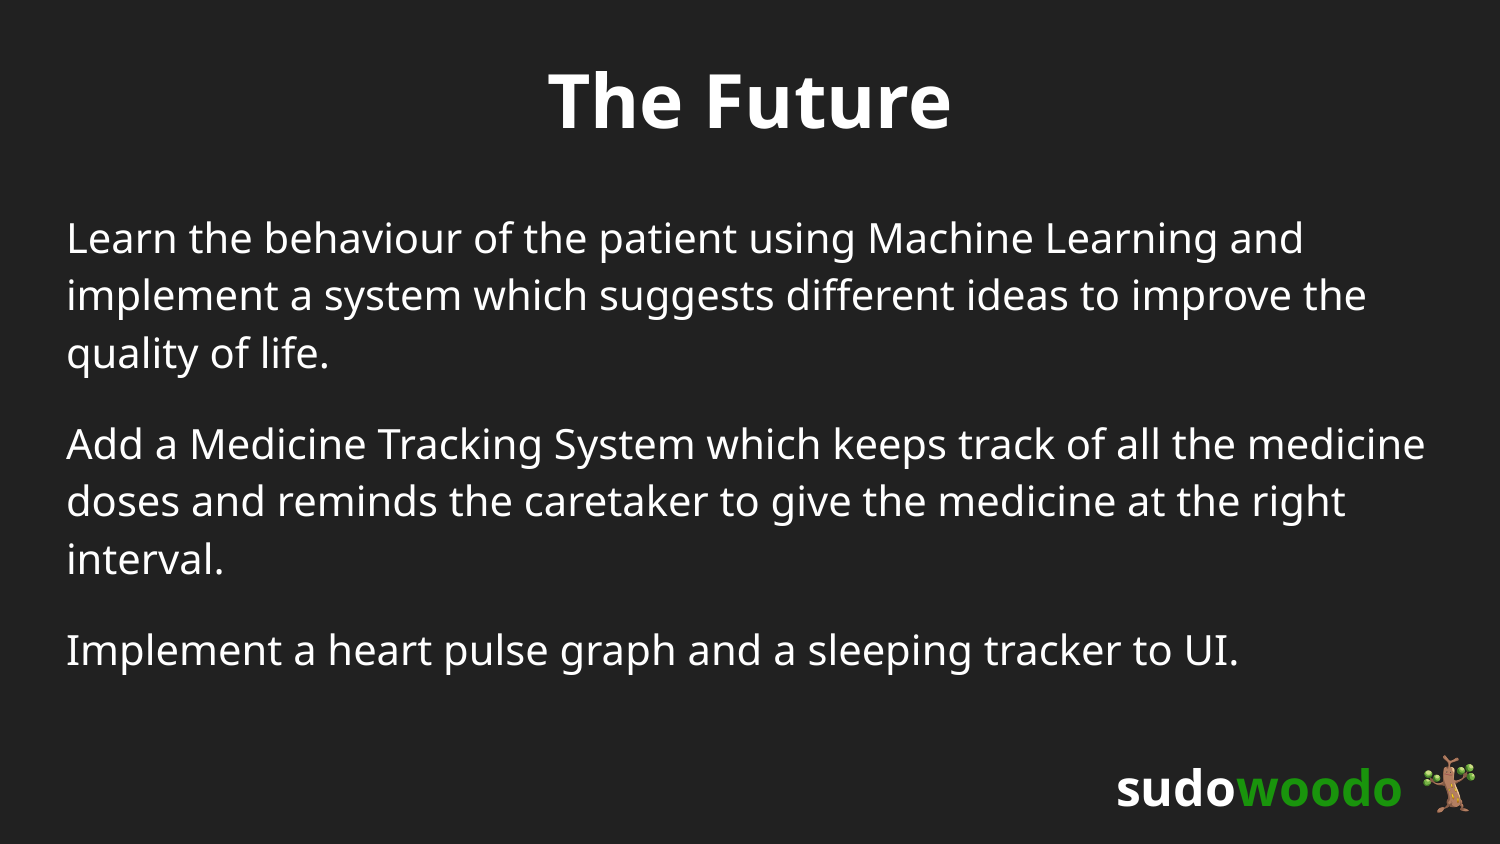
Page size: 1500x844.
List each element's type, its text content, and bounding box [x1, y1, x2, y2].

list Learn the behaviour of the patient using Machine Learning and implement a system which suggests different ideas to improve the quality of life. Add a Medicine Tracking System which keeps track of all the medicine doses and reminds the caretaker to give the medicine at the right interval. Implement a heart pulse graph and a sleeping tracker to UI. [51, 189, 1449, 750]
text_box sudowoodo [1101, 740, 1500, 844]
picture [1423, 755, 1475, 813]
text_box The Future [51, 38, 1449, 146]
